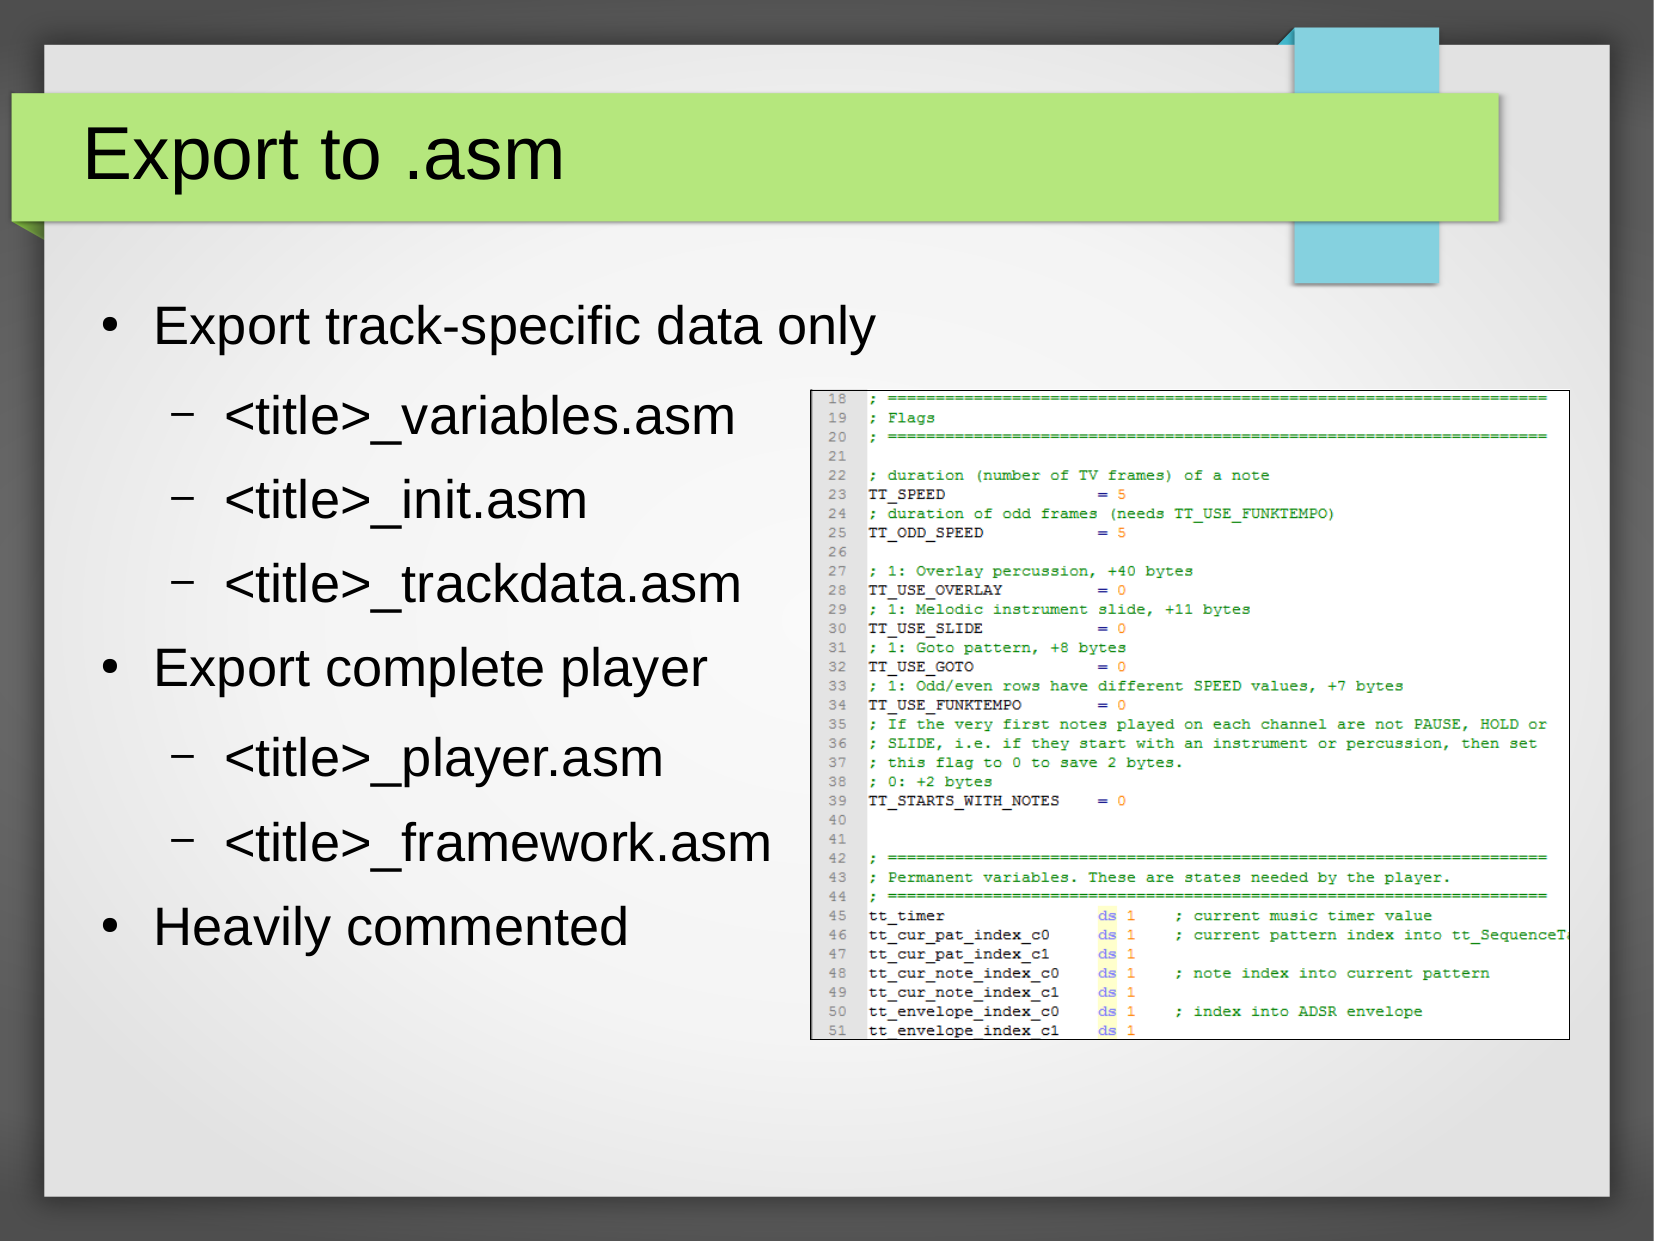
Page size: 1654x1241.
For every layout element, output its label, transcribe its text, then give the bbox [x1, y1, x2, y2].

list Export track-specific data only <title>_variables.asm <title>_init.asm <title>_trackdata.asm Export complete player <title>_player.asm <title>_framework.asm Heavily commented [82, 295, 1571, 1015]
picture [0, 0, 1654, 1241]
title Export to .asm [82, 94, 1264, 213]
